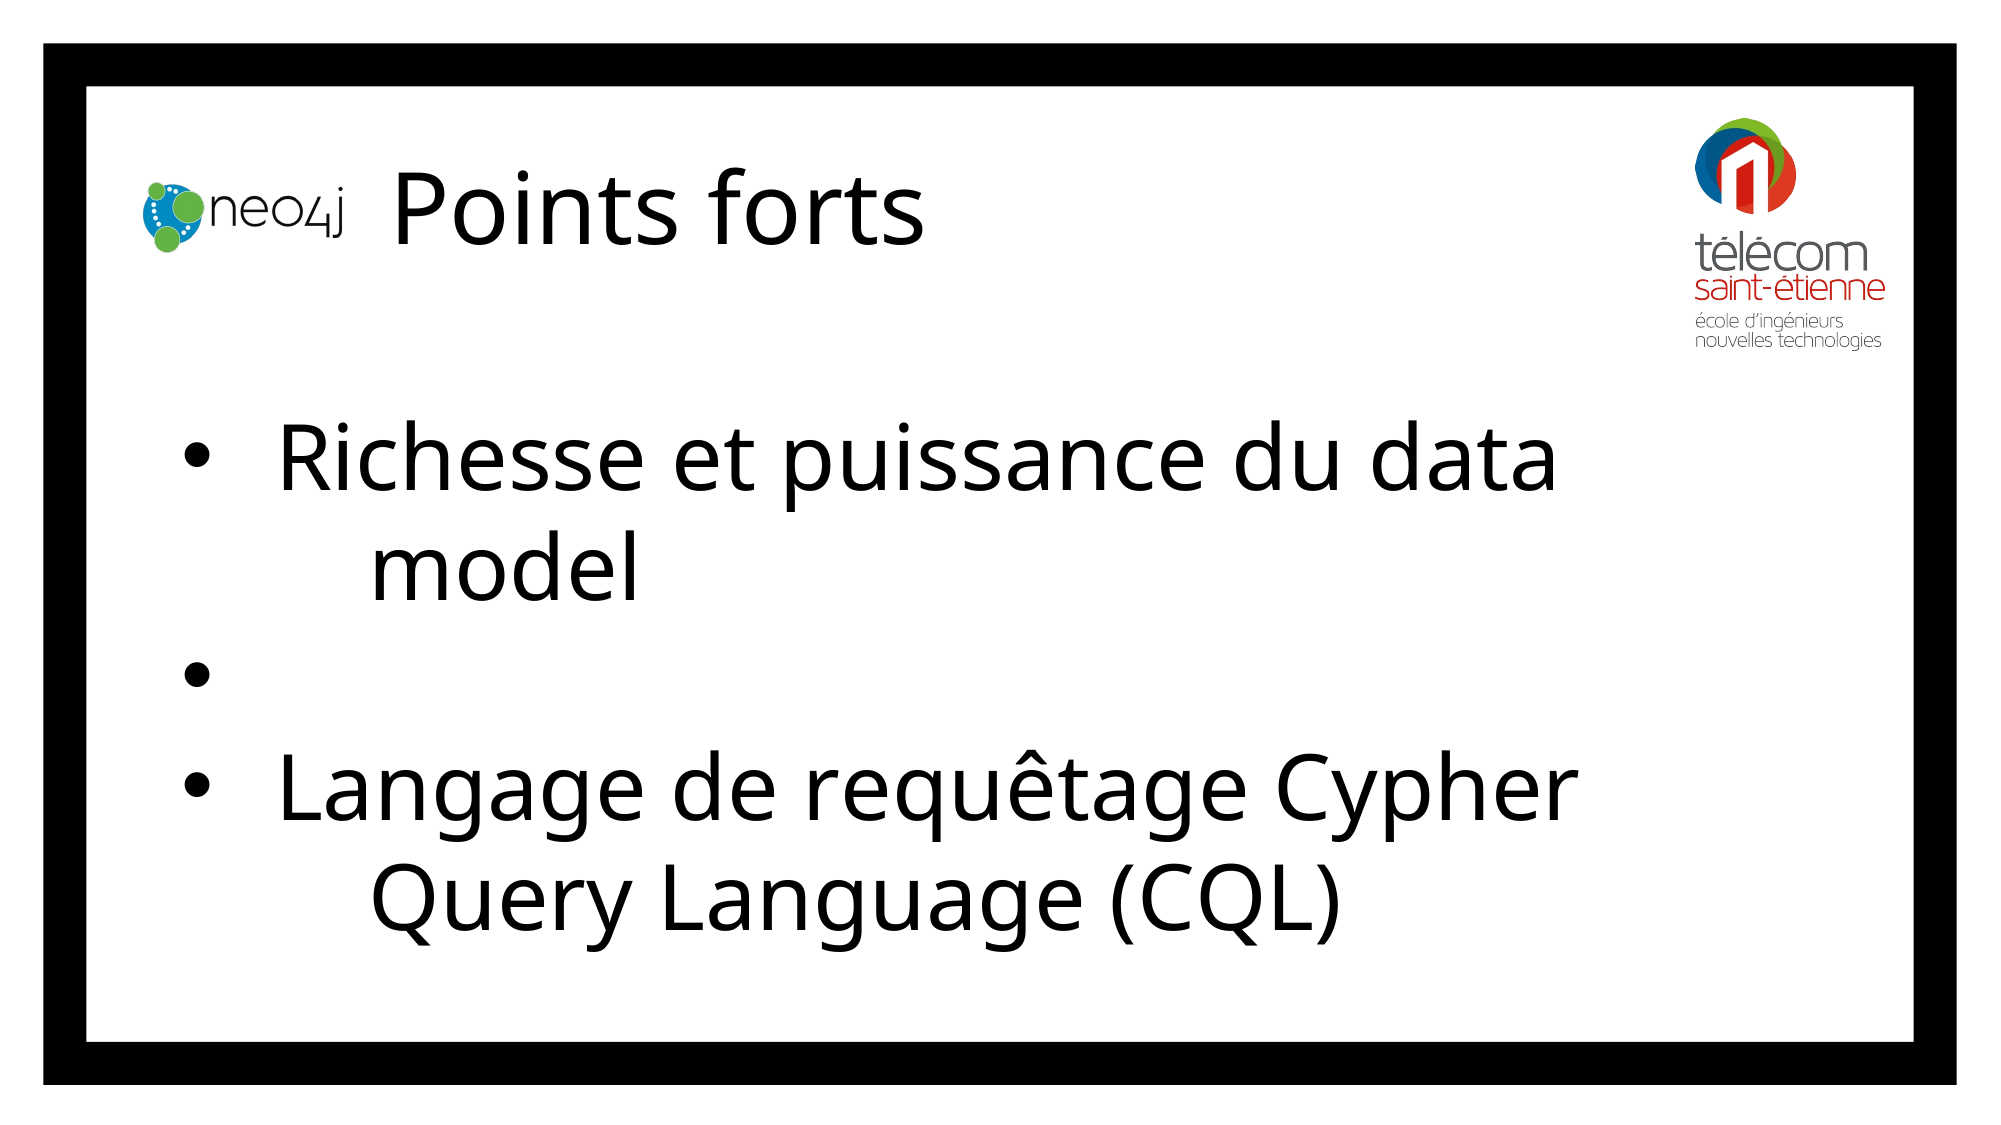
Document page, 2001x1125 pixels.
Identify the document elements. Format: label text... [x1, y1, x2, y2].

picture [1715, 134, 1730, 138]
text_box Richesse et puissance du data model Langage de requêtage Cypher Query Language (CQL) [166, 391, 1849, 1008]
picture [134, 160, 351, 274]
picture [1695, 118, 1885, 351]
title Points forts [369, 138, 1849, 304]
